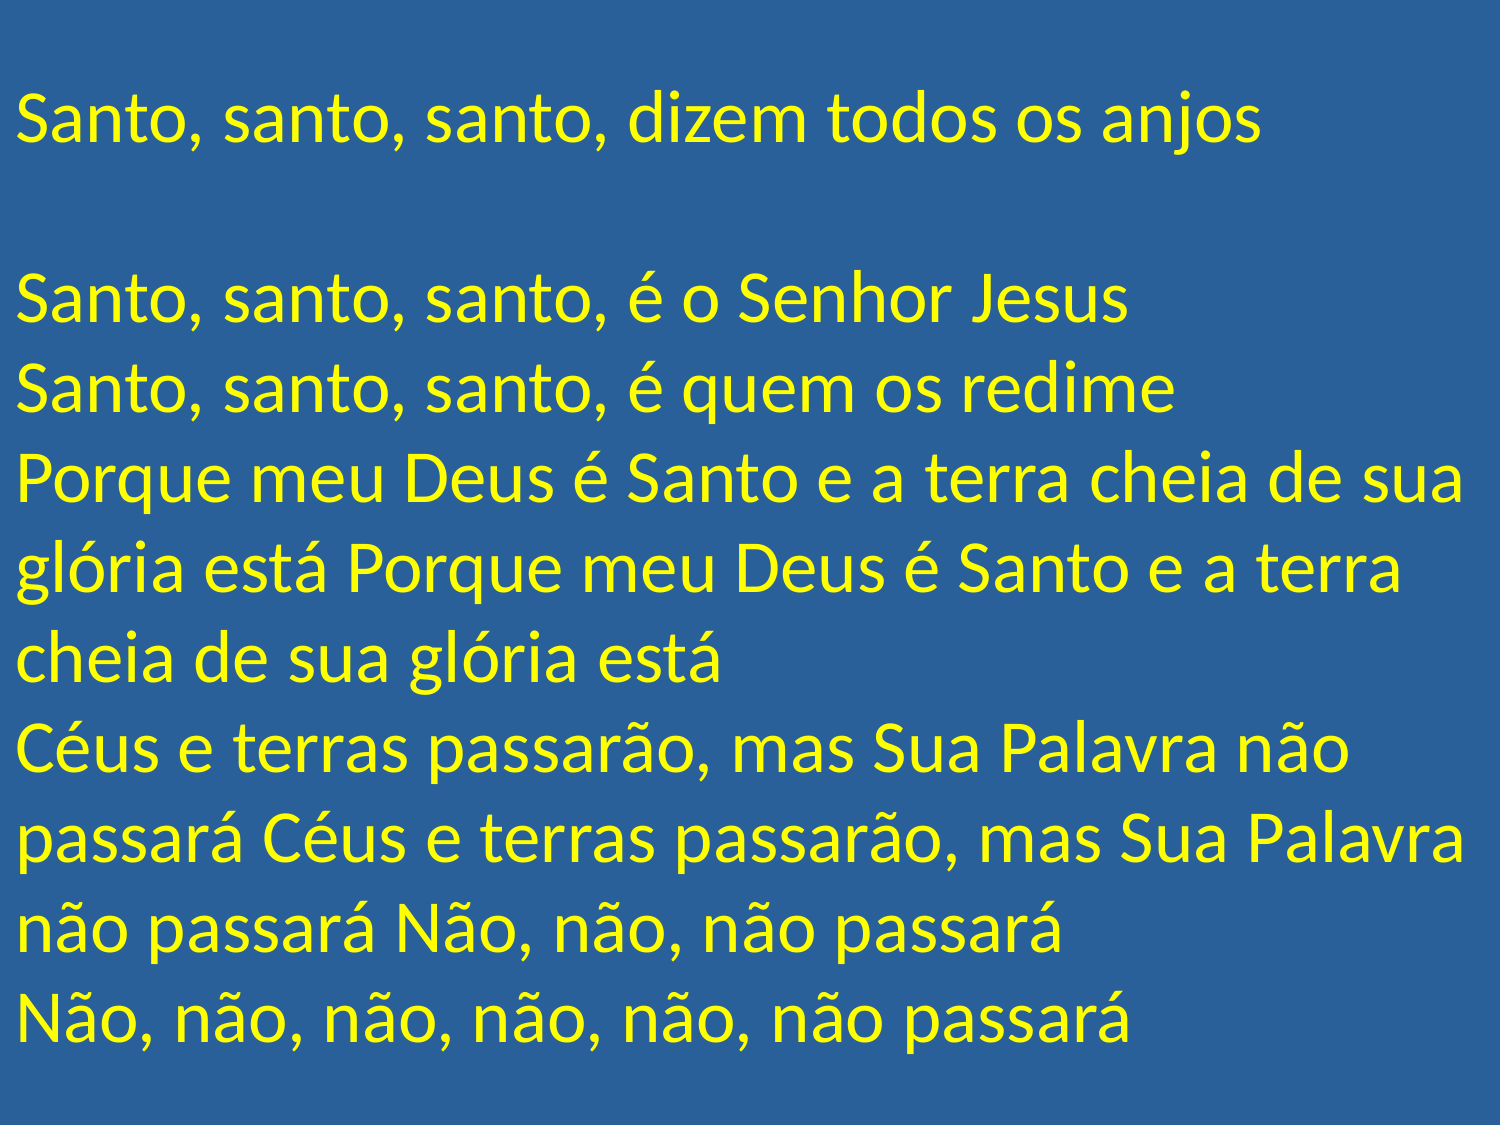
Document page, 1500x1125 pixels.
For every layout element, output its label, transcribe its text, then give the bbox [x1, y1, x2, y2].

title Santo, santo, santo, dizem todos os anjos Santo, santo, santo, é o Senhor Jesus Santo, santo, santo, é quem os redime Porque meu Deus é Santo e a terra cheia de sua glória está Porque meu Deus é Santo e a terra cheia de sua glória está Céus e terras passarão, mas Sua Palavra não passará Céus e terras passarão, mas Sua Palavra não passará Não, não, não passará Não, não, não, não, não, não passará [0, 0, 1500, 1125]
